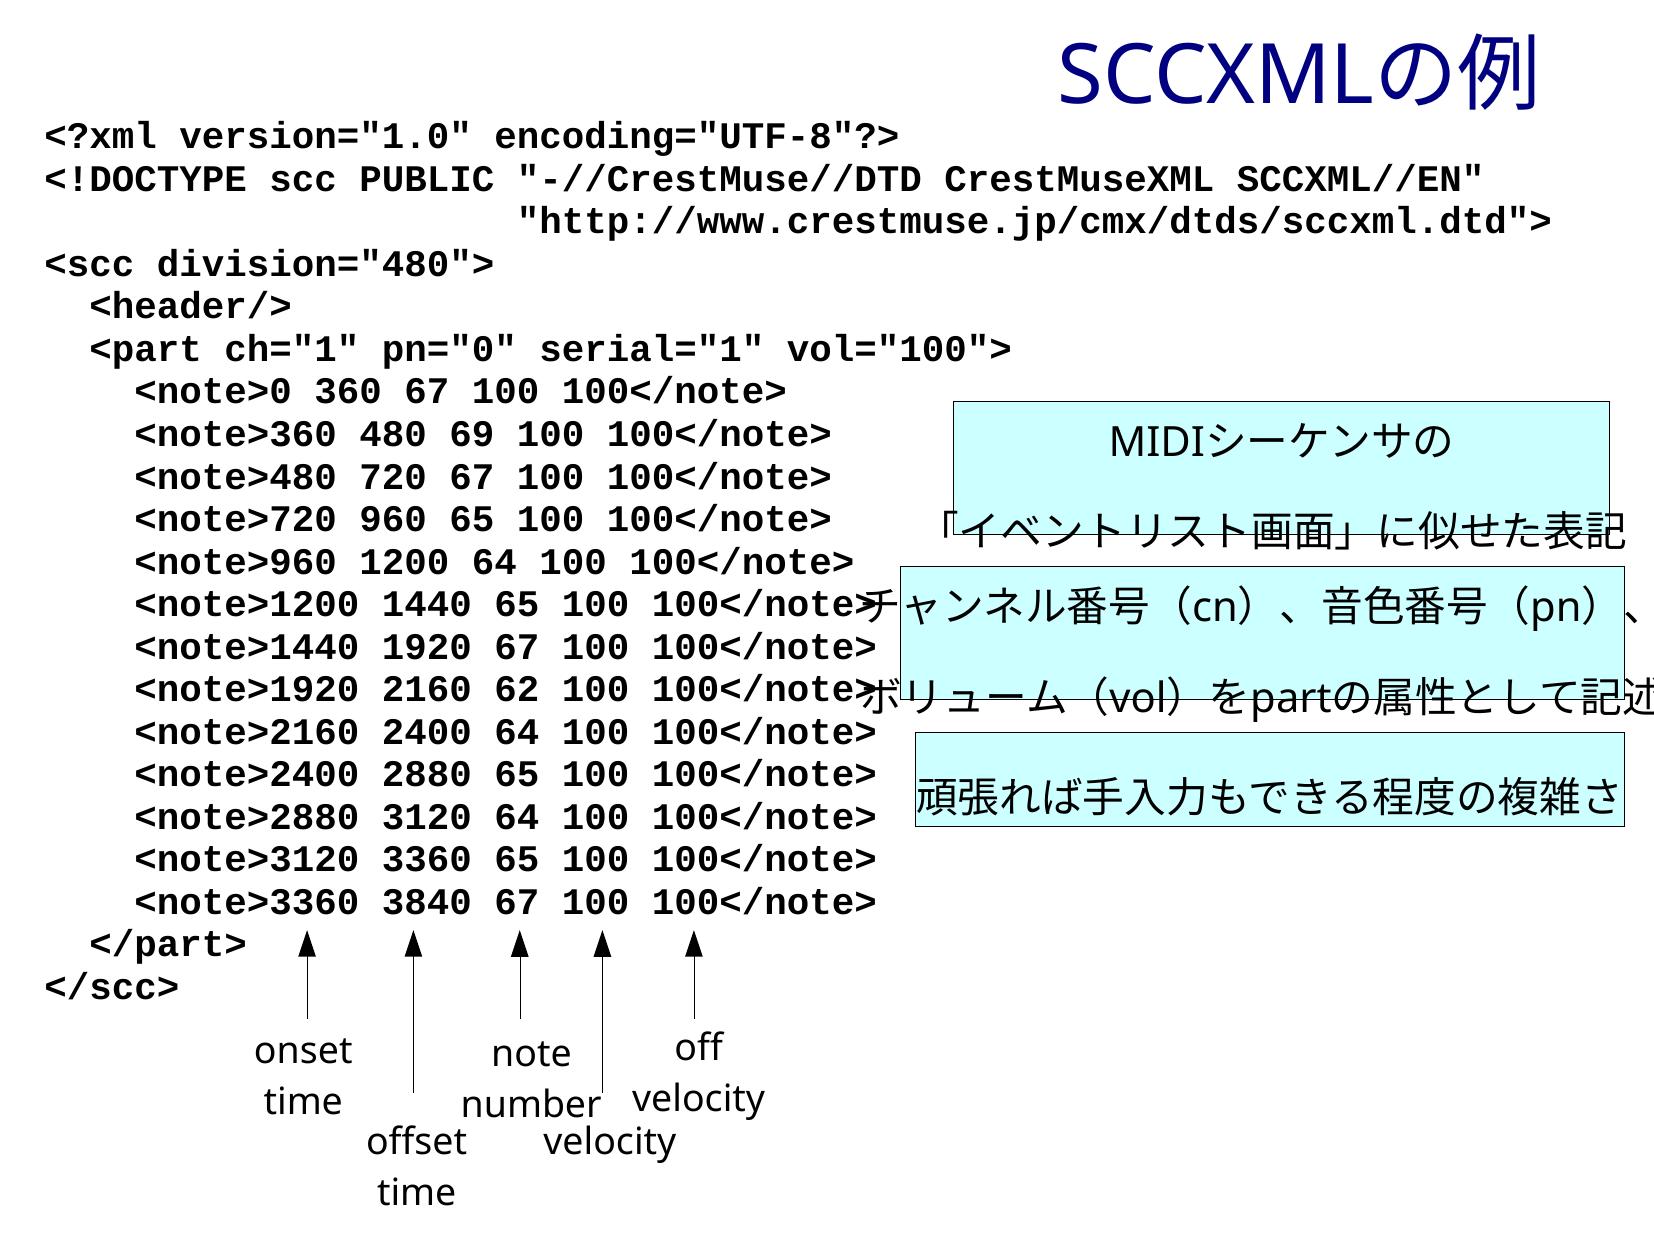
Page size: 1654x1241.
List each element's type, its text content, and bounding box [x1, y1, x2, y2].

text_box off velocity [617, 1012, 782, 1109]
text_box チャンネル番号（cn）、音色番号（pn）、 ボリューム（vol）をpartの属性として記述 [900, 566, 1625, 700]
text_box velocity [528, 1107, 694, 1163]
text_box 頑張れば手入力もできる程度の複雑さ [915, 732, 1625, 827]
title SCCXMLの例 [1033, 22, 1565, 110]
text_box onset time [239, 1015, 366, 1112]
text_box <?xml version="1.0" encoding="UTF-8"?> <!DOCTYPE scc PUBLIC "-//CrestMuse//DTD CrestMuseXML SCCXML//EN" "http://www.crestmuse.jp/cmx/dtds/sccxml.dtd"> <scc division="480"> <header/> <part ch="1" pn="0" serial="1" vol="100"> <note>0 360 67 100 100</note> <note>360 480 69 100 100</note> <note>480 720 67 100 100</note> <note>720 960 65 100 100</note> <note>960 1200 64 100 100</note> <note>1200 1440 65 100 100</note> <note>1440 1920 67 100 100</note> <note>1920 2160 62 100 100</note> <note>2160 2400 64 100 100</note> <note>2400 2880 65 100 100</note> <note>2880 3120 64 100 100</note> <note>3120 3360 65 100 100</note> <note>3360 3840 67 100 100</note> </part> </scc> [29, 110, 1610, 1034]
text_box offset time [351, 1107, 479, 1203]
text_box MIDIシーケンサの 「イベントリスト画面」に似せた表記 [953, 401, 1610, 535]
text_box note number [445, 1018, 613, 1115]
